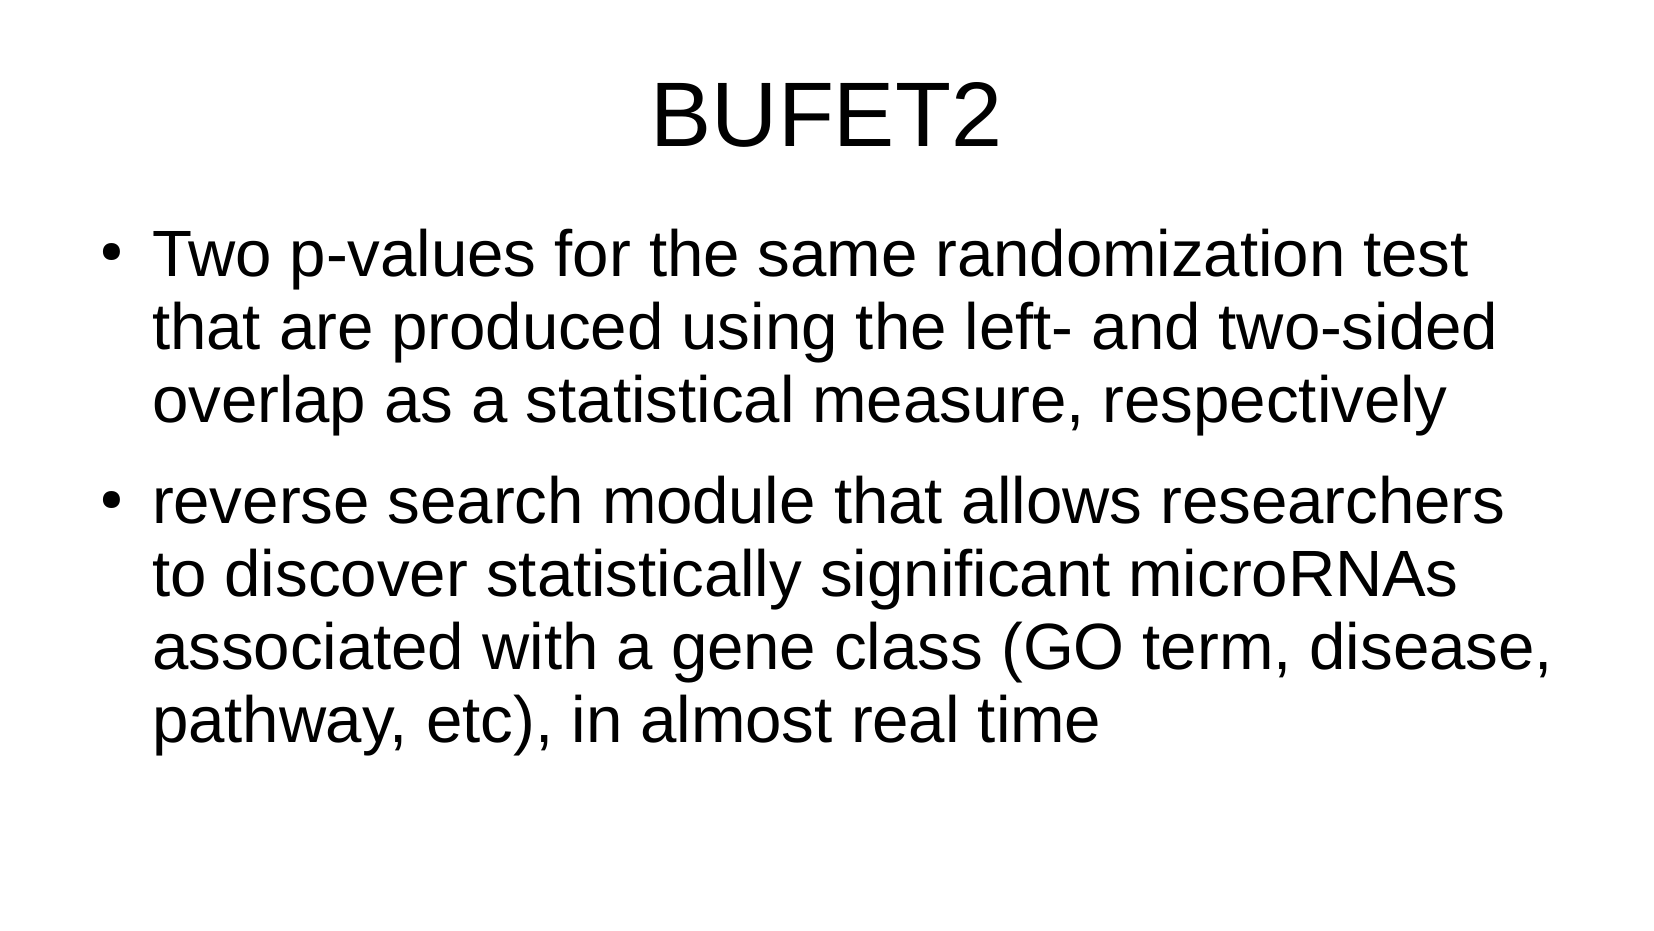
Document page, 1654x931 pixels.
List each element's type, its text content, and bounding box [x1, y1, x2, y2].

title BUFET2 [82, 37, 1571, 193]
list Two p-values for the same randomization test that are produced using the left- and two-sided overlap as a statistical measure, respectively reverse search module that allows researchers to discover statistically significant microRNAs associated with a gene class (GO term, disease, pathway, etc), in almost real time [82, 217, 1571, 758]
